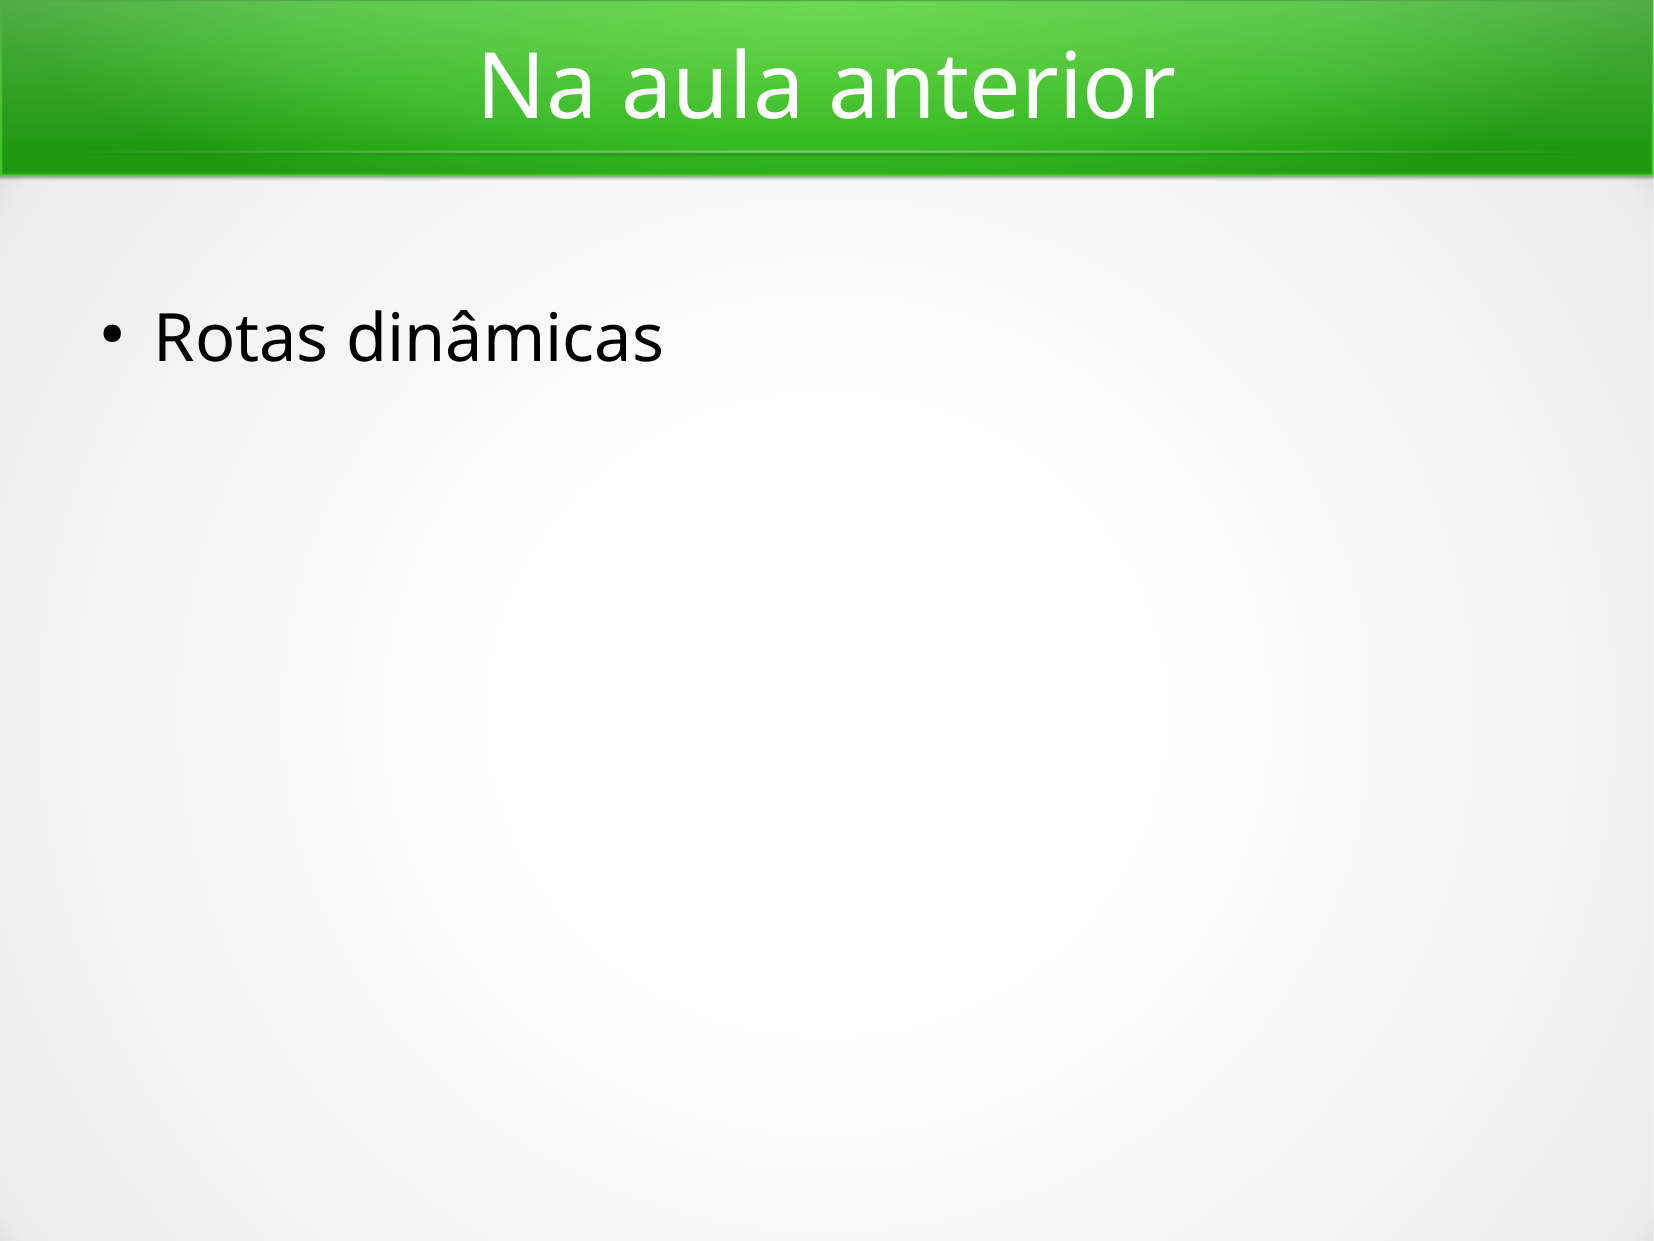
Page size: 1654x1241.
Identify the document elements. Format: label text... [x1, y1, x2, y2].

list Rotas dinâmicas [82, 290, 1571, 1010]
picture [0, 0, 1654, 1241]
title Na aula anterior [82, 11, 1571, 154]
